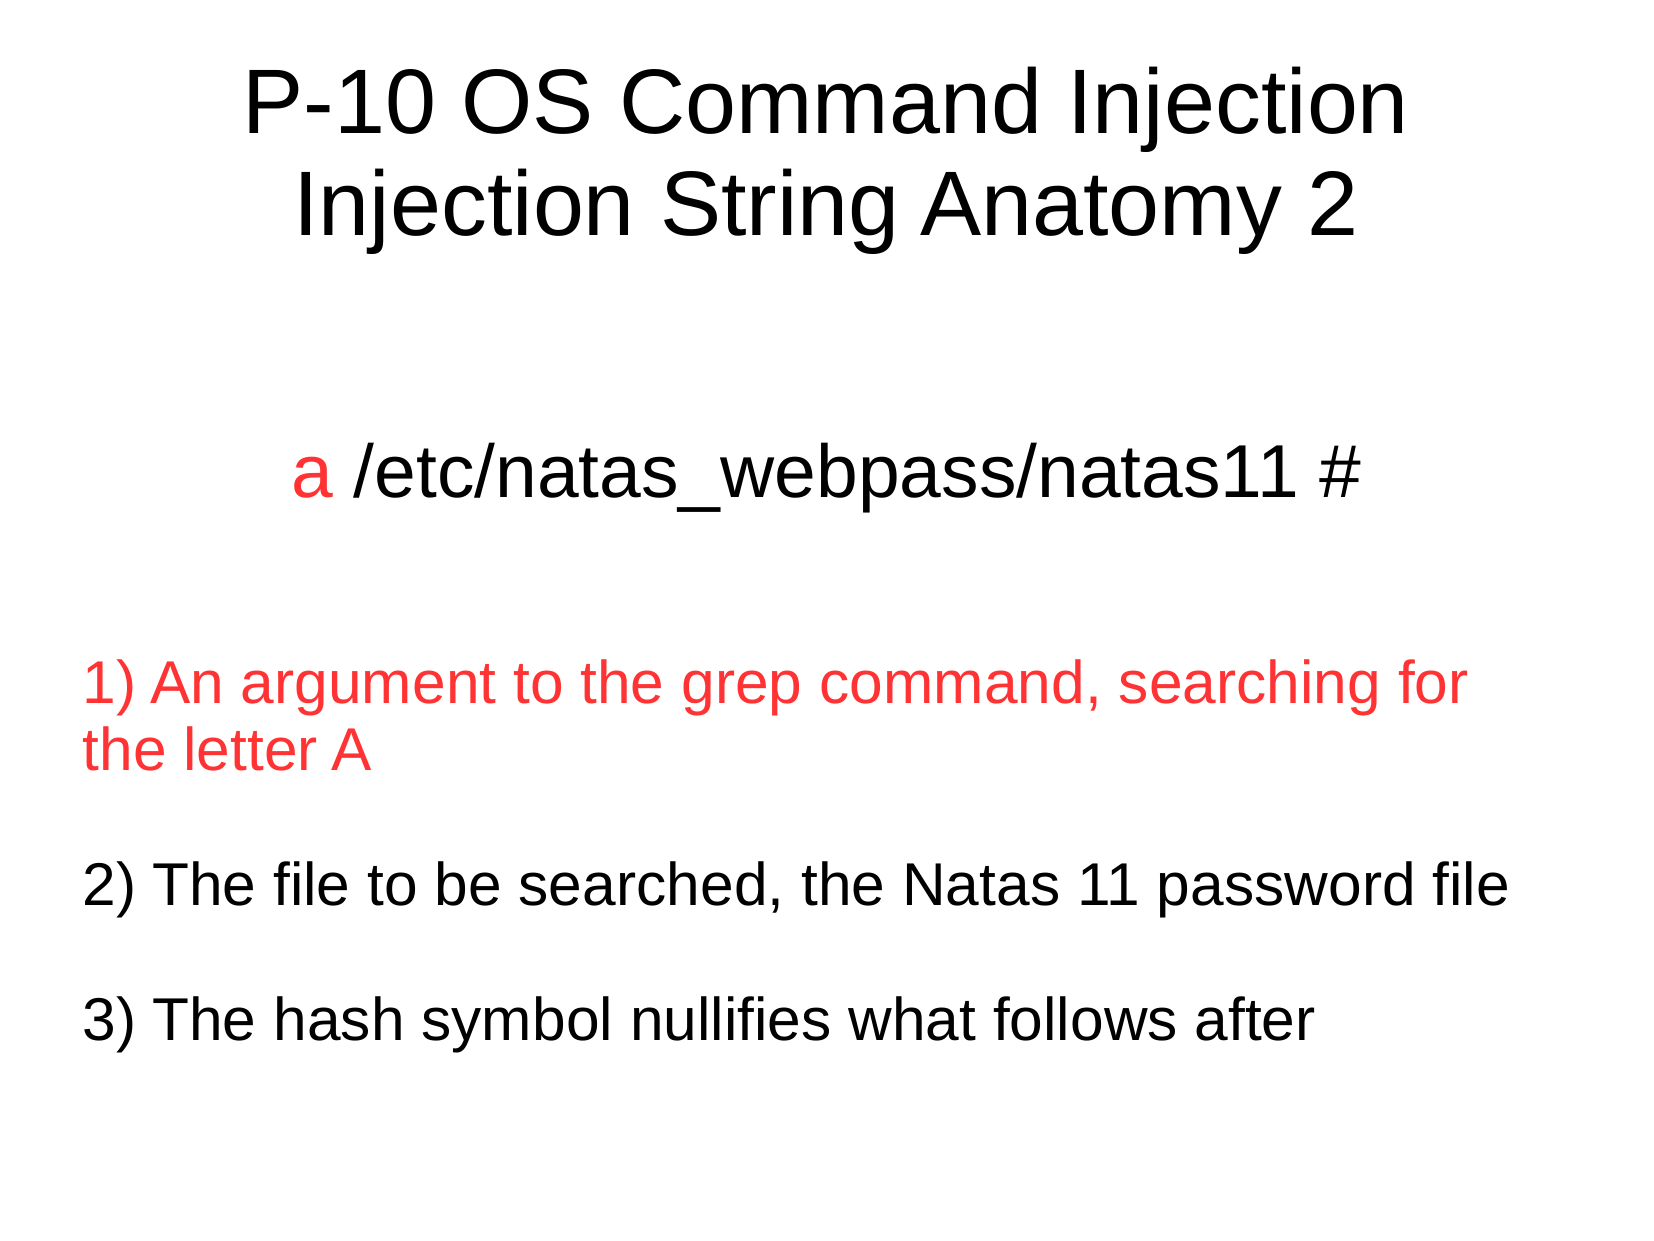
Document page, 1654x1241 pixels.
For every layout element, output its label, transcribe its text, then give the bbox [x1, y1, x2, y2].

title P-10 OS Command Injection Injection String Anatomy 2 [82, 49, 1571, 257]
subtitle a /etc/natas_webpass/natas11 # 1) An argument to the grep command, searching for the letter A 2) The file to be searched, the Natas 11 password file 3) The hash symbol nullifies what follows after [82, 290, 1571, 1109]
